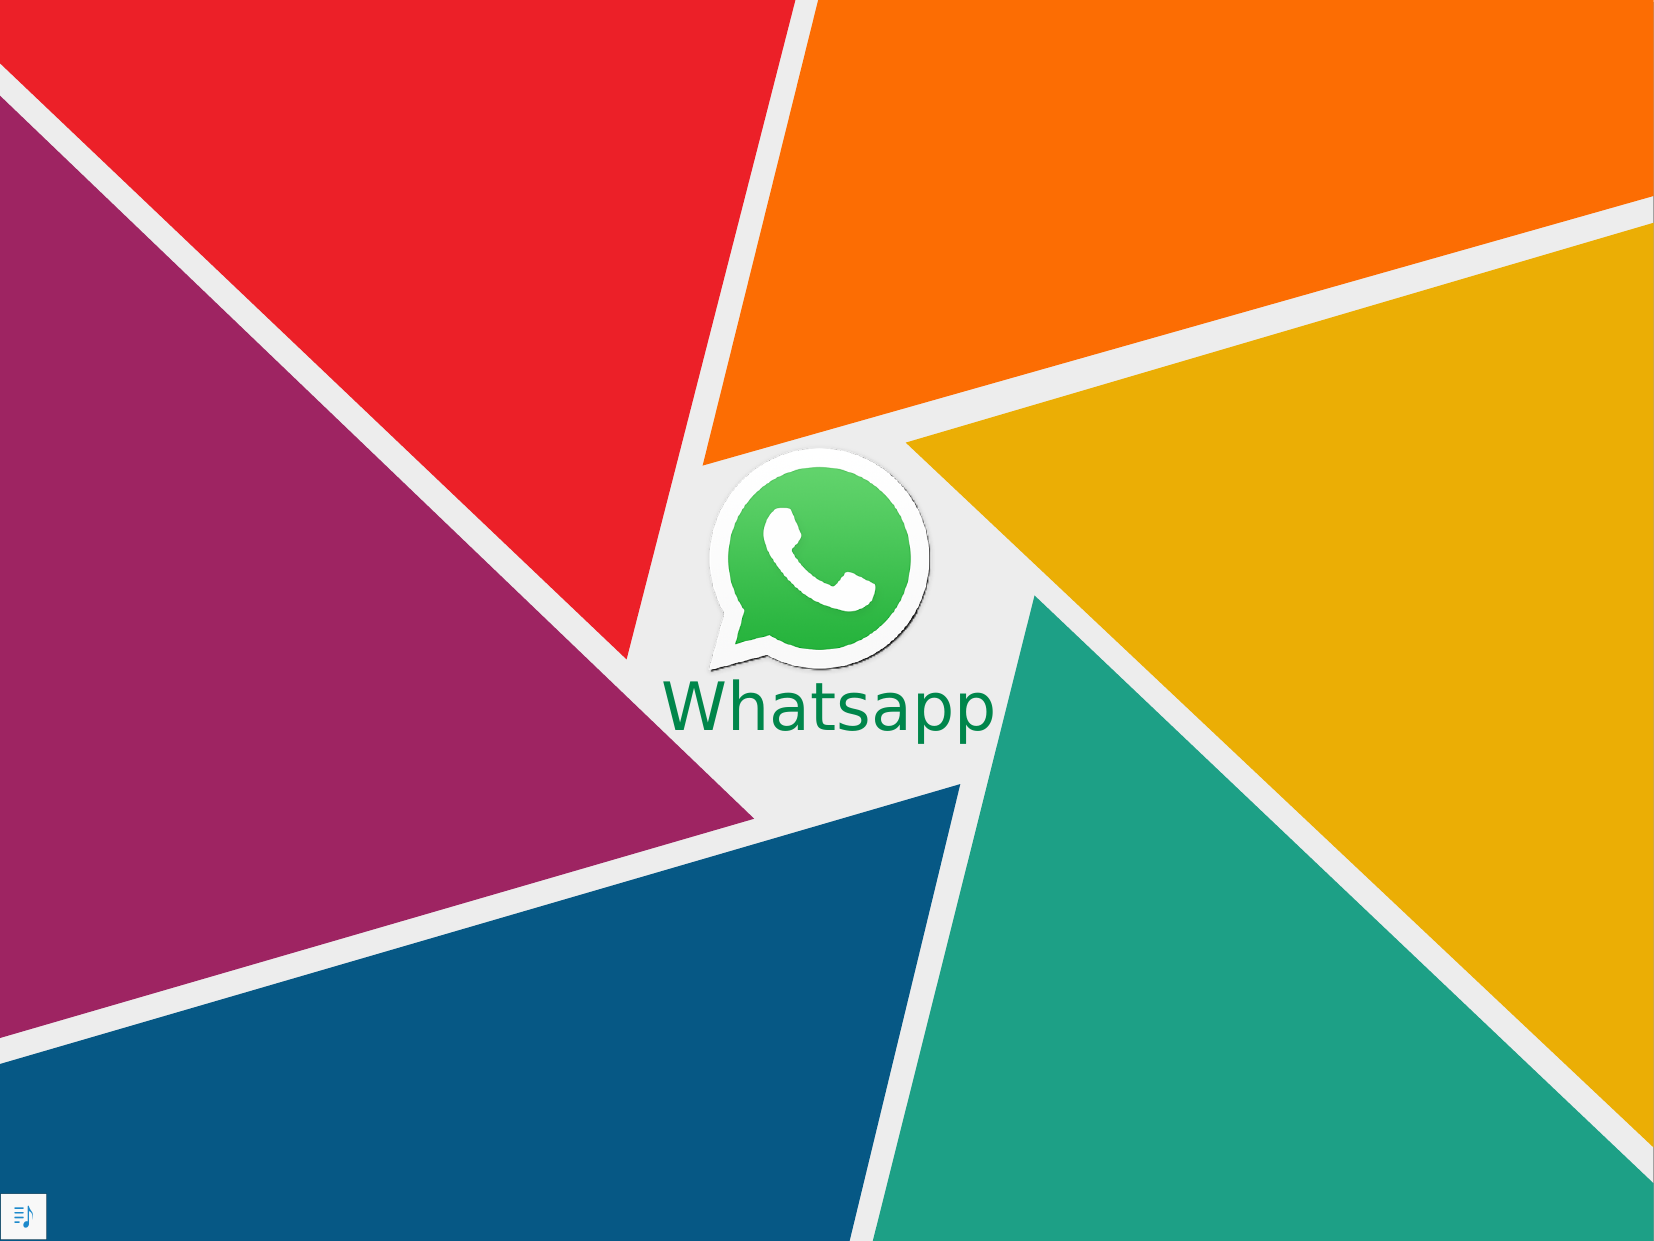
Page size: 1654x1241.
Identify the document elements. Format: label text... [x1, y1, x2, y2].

picture [528, 372, 1111, 745]
text_box [0, 1192, 48, 1241]
subtitle Whatsapp [619, 746, 1040, 836]
